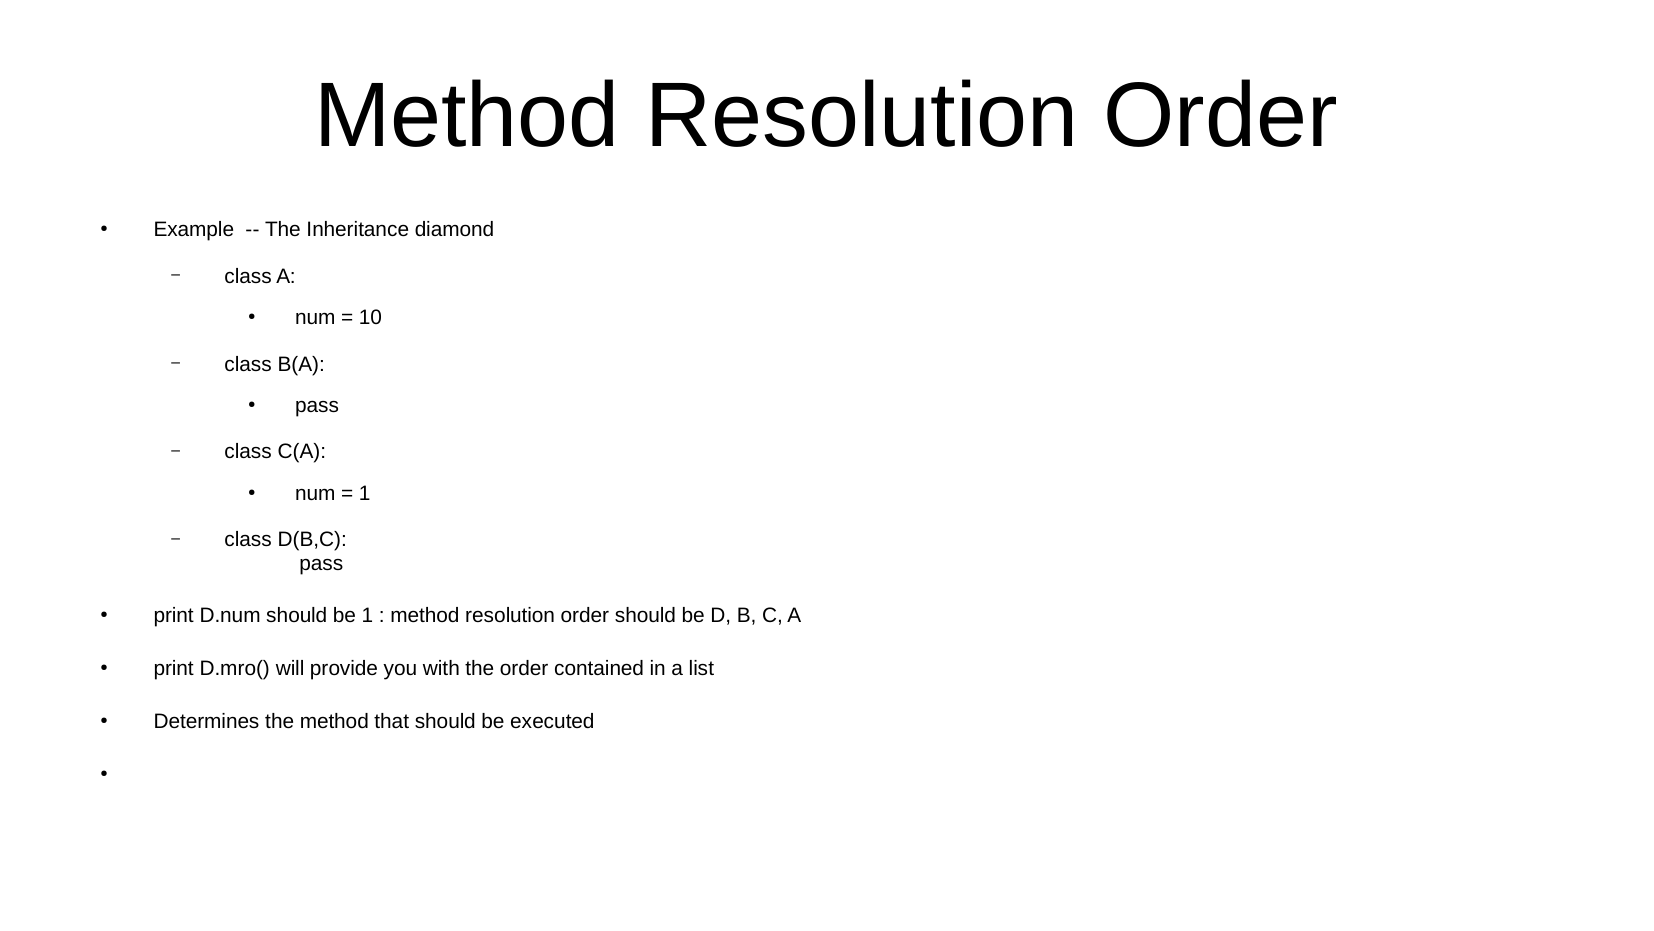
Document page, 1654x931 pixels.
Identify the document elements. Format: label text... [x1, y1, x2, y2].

list Example -- The Inheritance diamond class A: num = 10 class B(A): pass class C(A): num = 1 class D(B,C): pass print D.num should be 1 : method resolution order should be D, B, C, A print D.mro() will provide you with the order contained in a list Determines the method that should be executed [82, 217, 1636, 901]
title Method Resolution Order [82, 37, 1571, 193]
